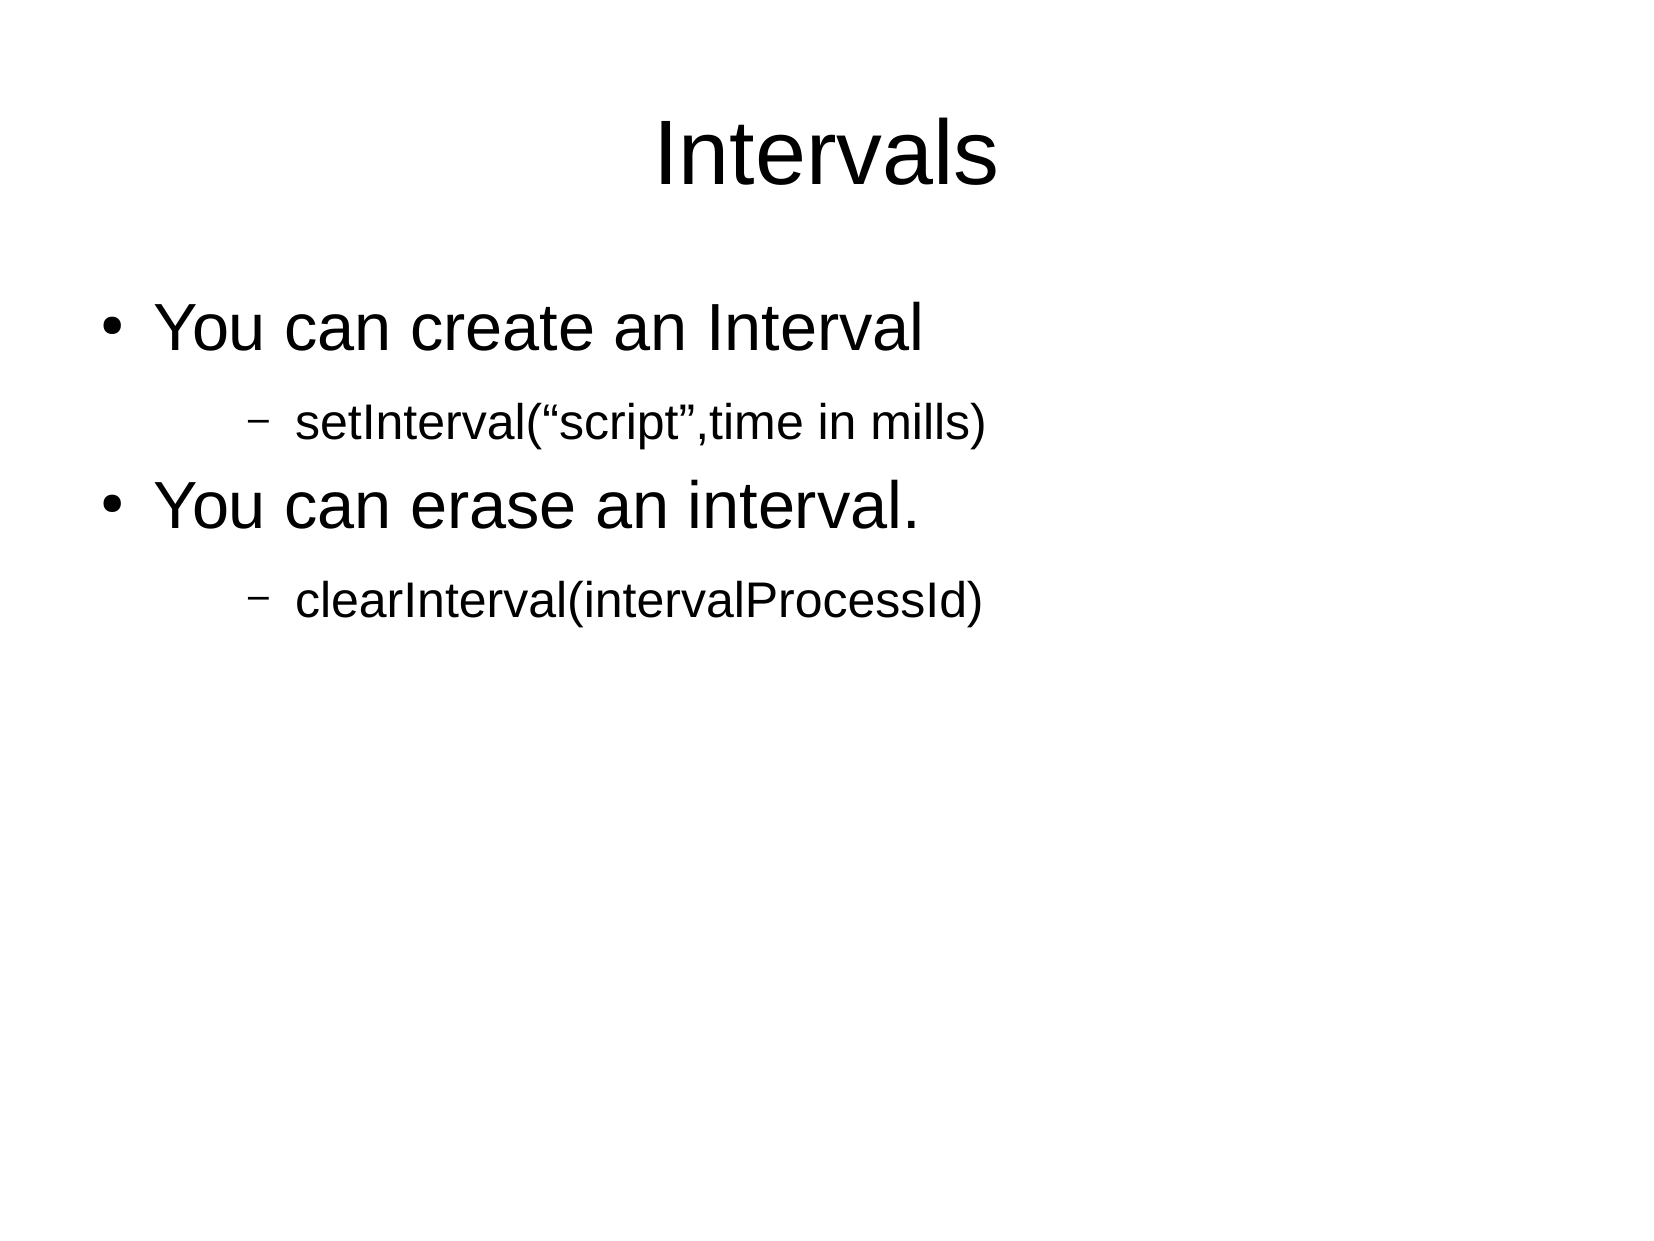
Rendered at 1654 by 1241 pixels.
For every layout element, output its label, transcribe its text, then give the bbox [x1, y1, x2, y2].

list You can create an Interval setInterval(“script”,time in mills) You can erase an interval. clearInterval(intervalProcessId) [82, 290, 1571, 1109]
title Intervals [82, 49, 1571, 257]
